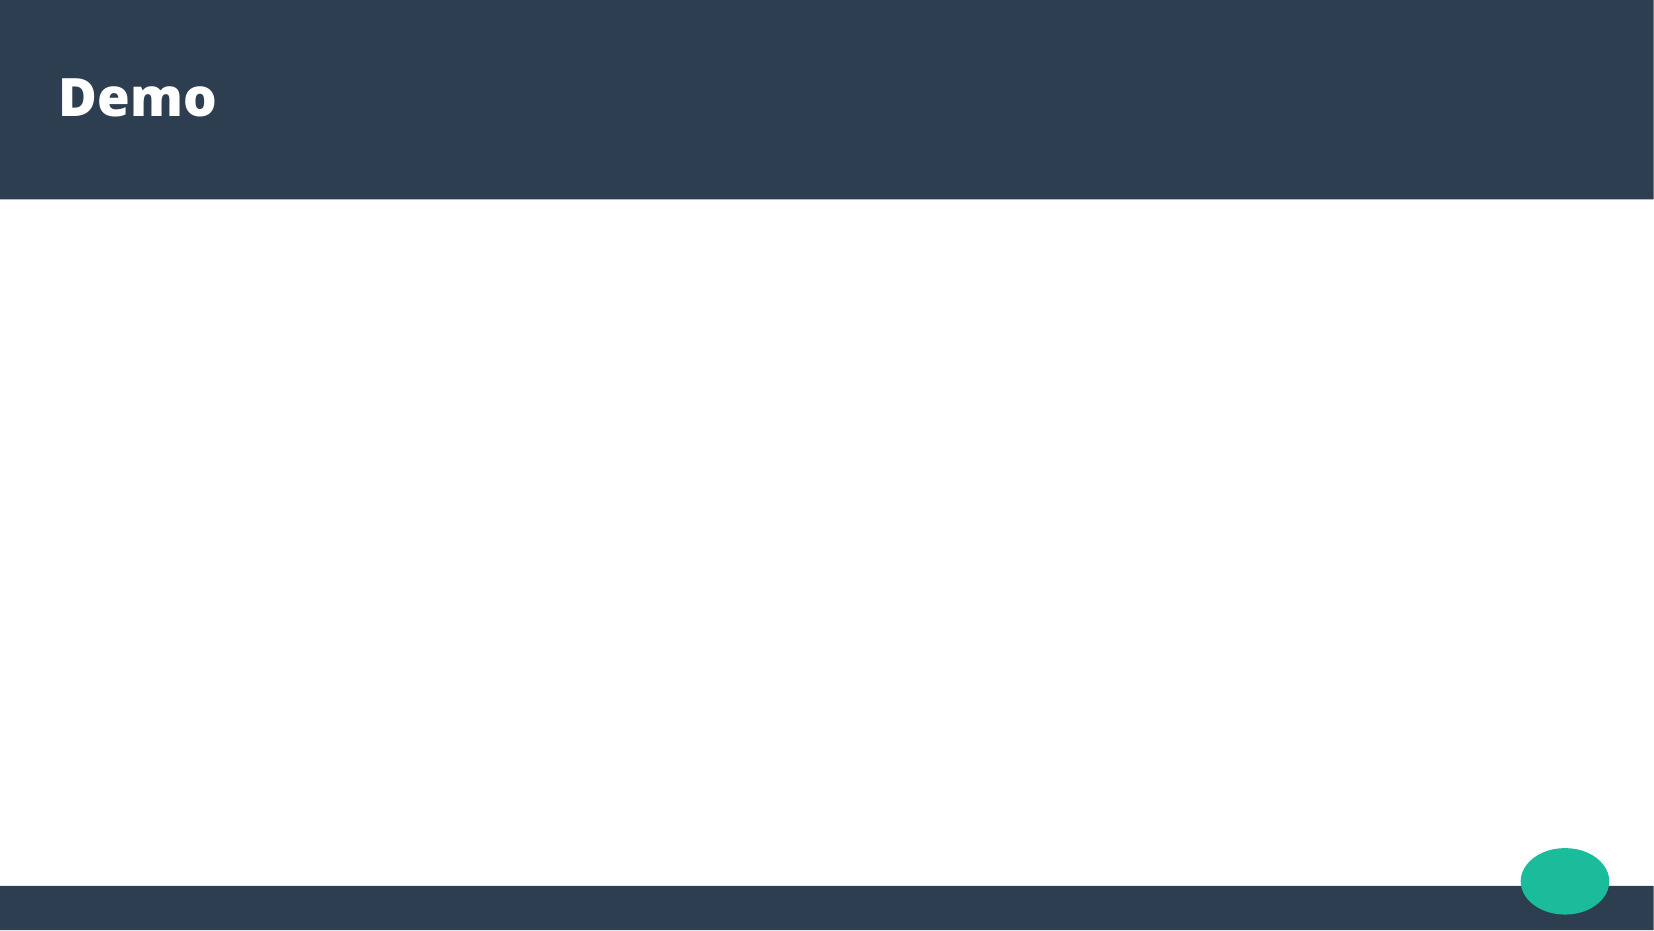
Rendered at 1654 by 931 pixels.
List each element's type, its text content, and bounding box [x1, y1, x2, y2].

title Demo [59, 37, 1595, 156]
